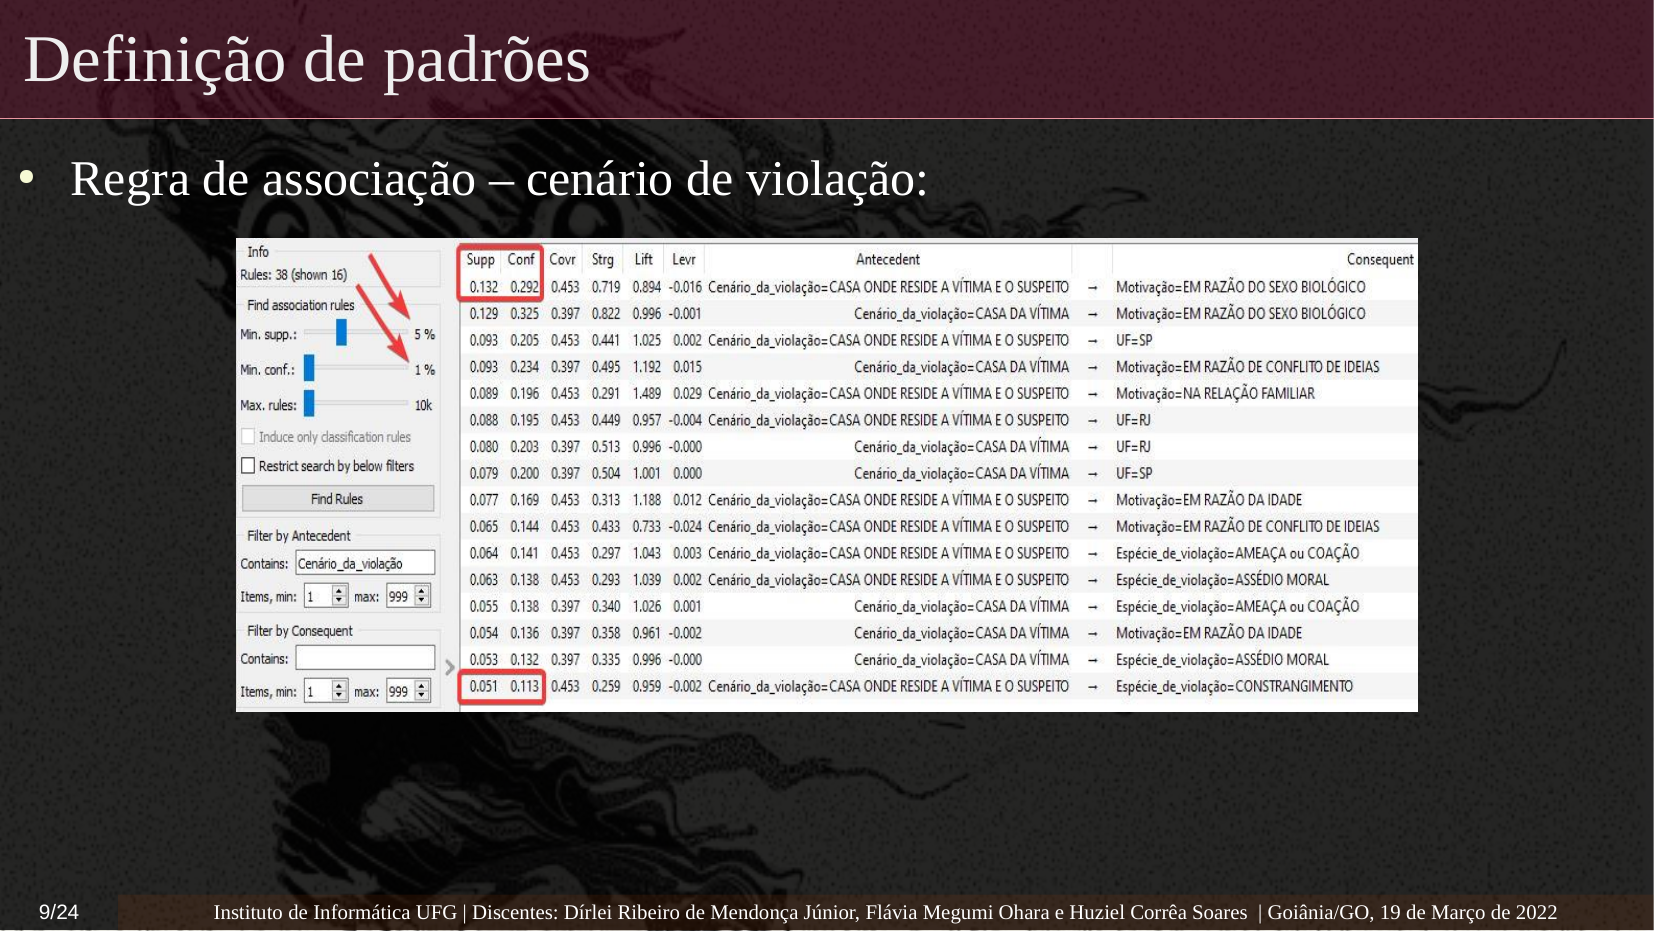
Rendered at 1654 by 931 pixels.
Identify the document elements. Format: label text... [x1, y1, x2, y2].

picture [236, 238, 1418, 712]
list Regra de associação – cenário de violação: [0, 123, 1654, 897]
title Definição de padrões [0, 0, 1654, 119]
